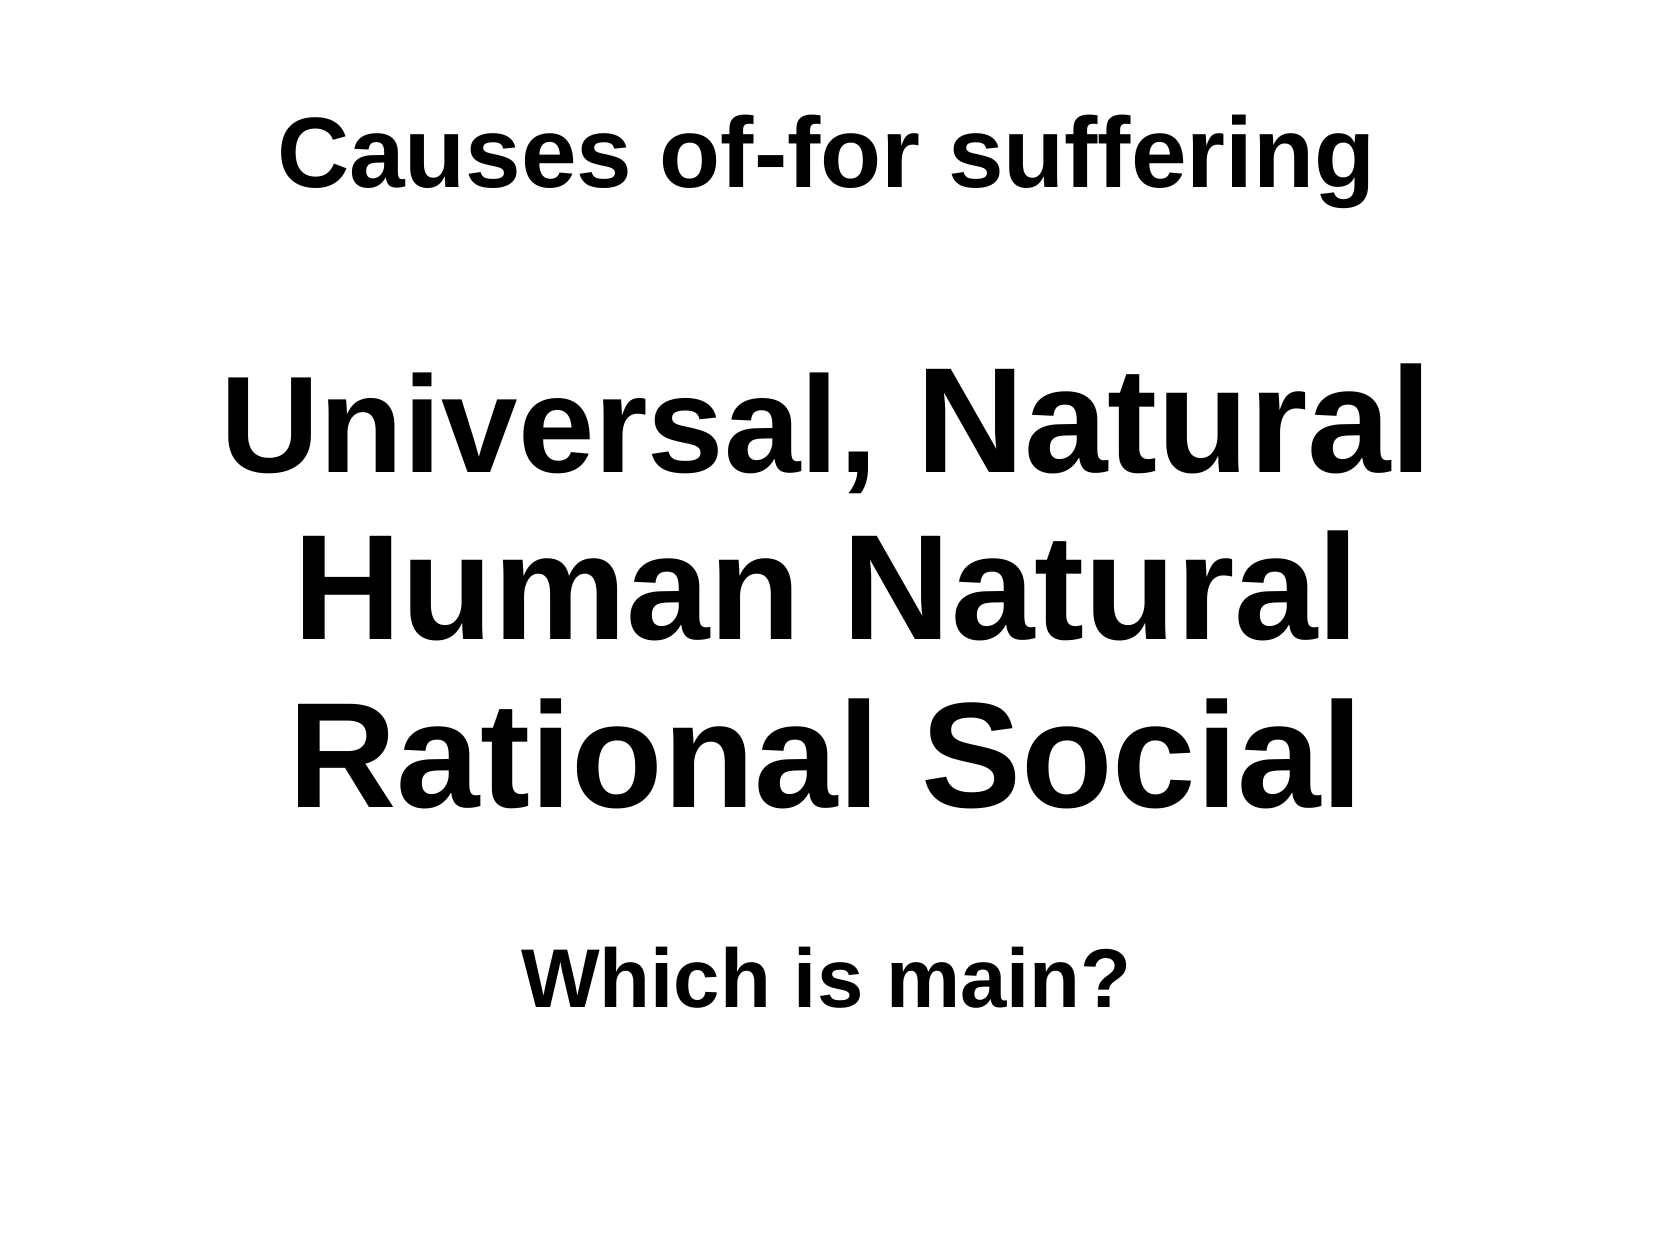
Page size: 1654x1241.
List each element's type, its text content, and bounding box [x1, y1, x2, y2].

subtitle Universal, Natural Human Natural Rational Social Which is main? [82, 0, 1571, 1241]
